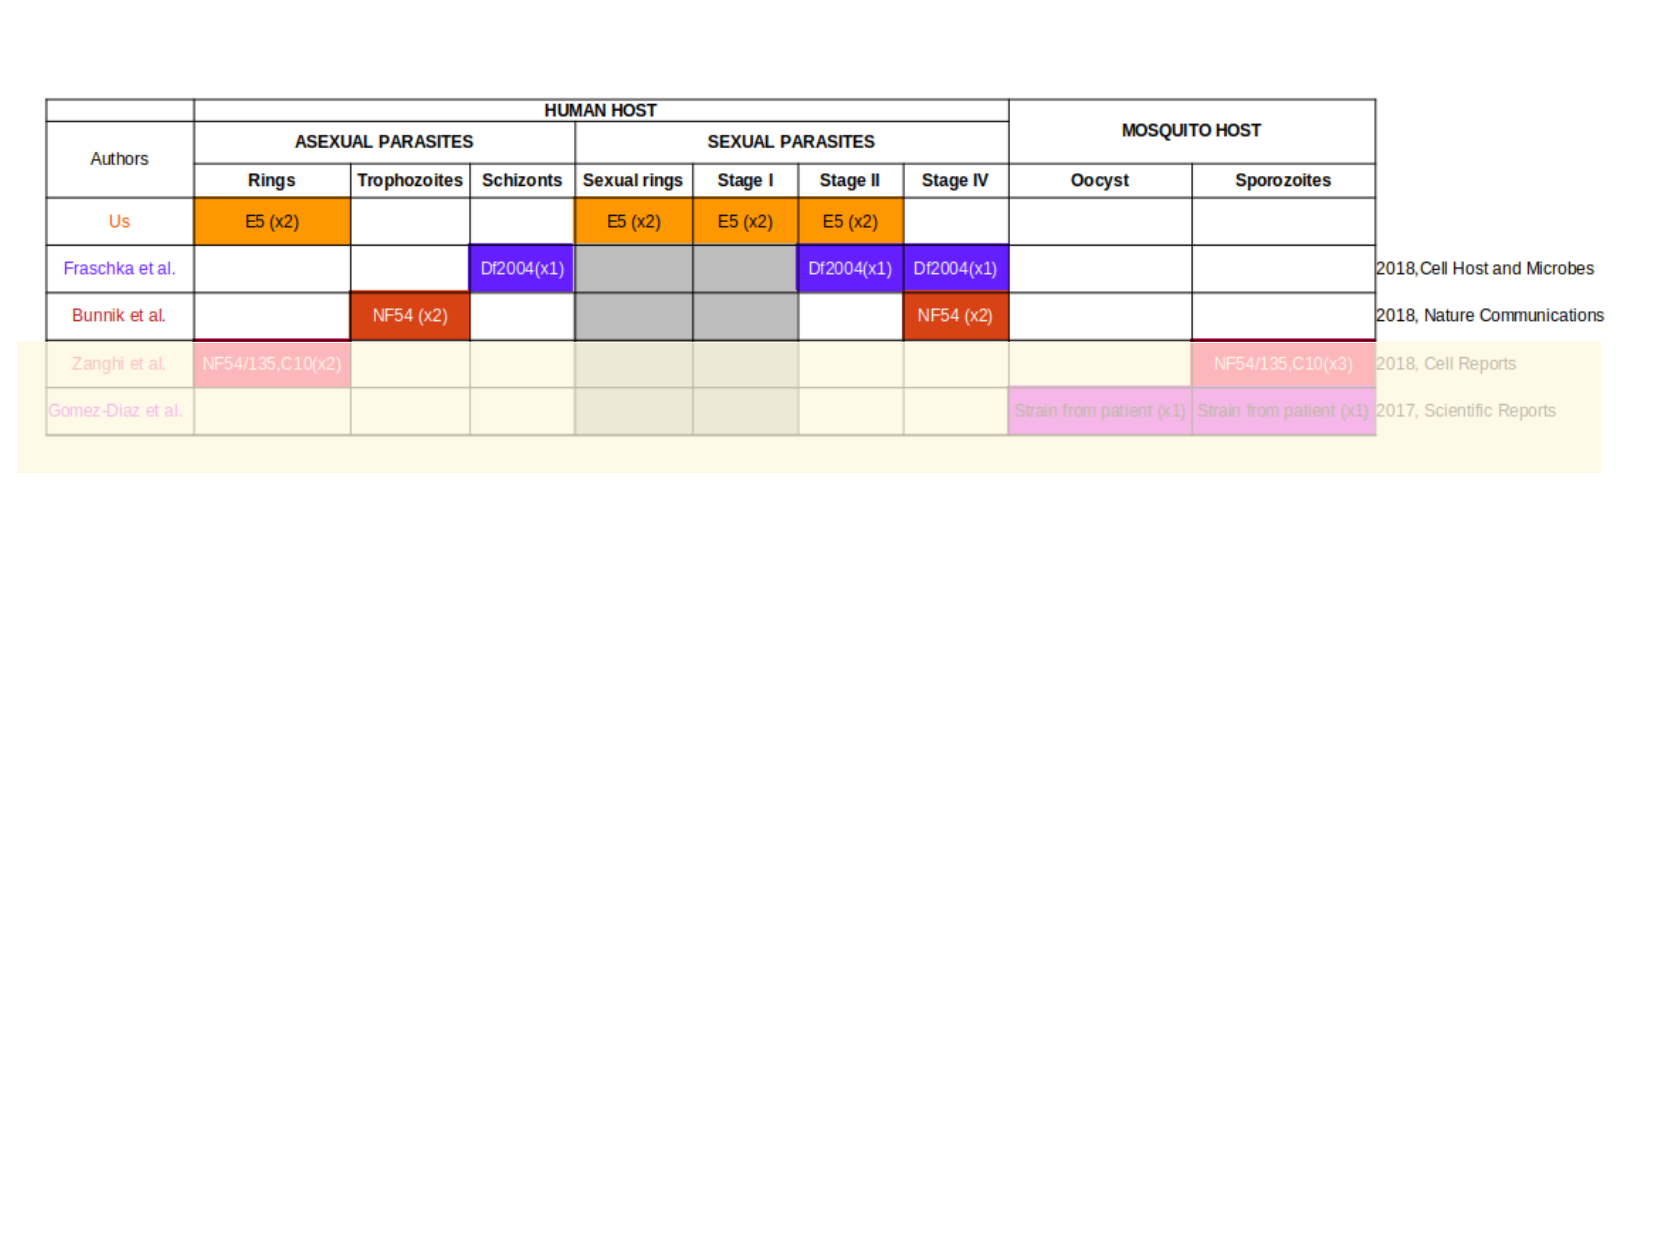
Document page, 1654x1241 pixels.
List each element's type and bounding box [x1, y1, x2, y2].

picture [41, 94, 1613, 441]
text_box [17, 342, 1601, 473]
